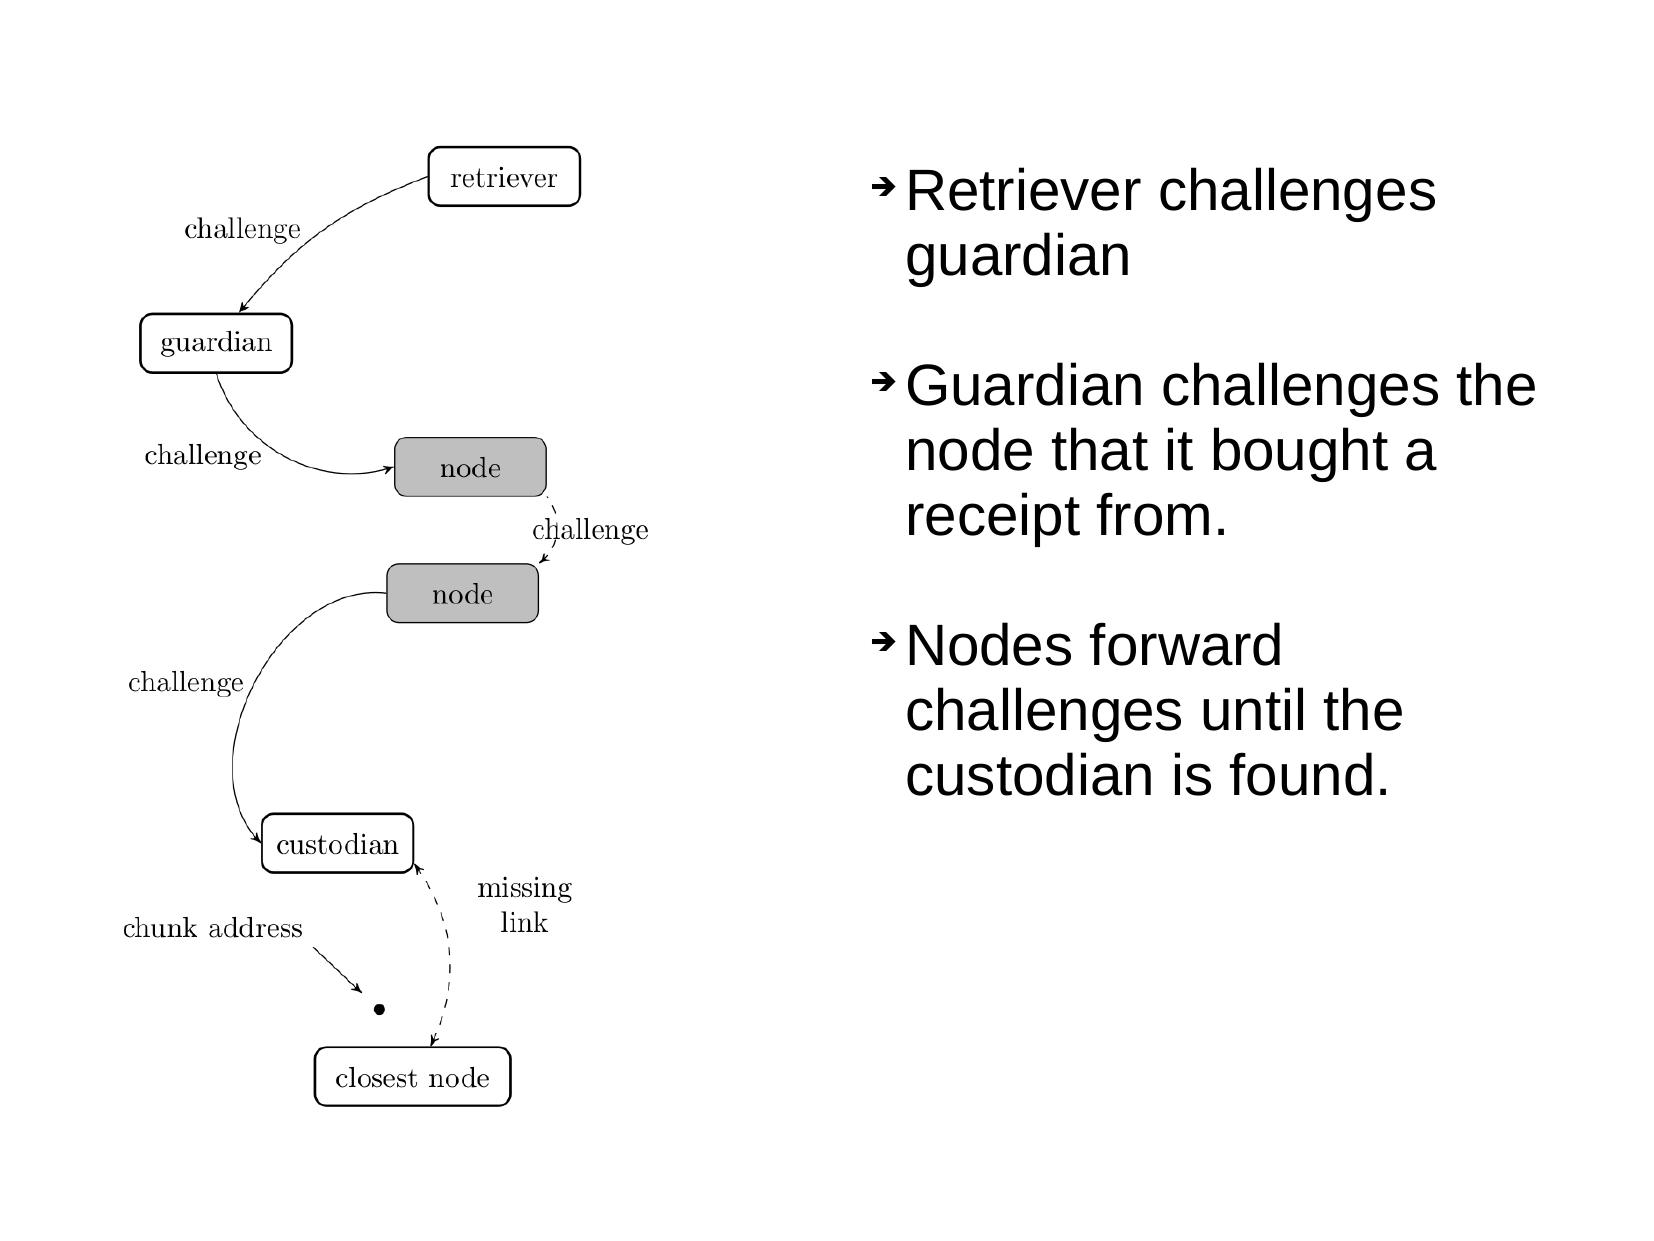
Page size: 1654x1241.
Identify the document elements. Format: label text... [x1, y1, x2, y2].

picture [52, 81, 766, 1156]
text_box Retriever challenges guardian Guardian challenges the node that it bought a receipt from. Nodes forward challenges until the custodian is found. [855, 150, 1591, 816]
